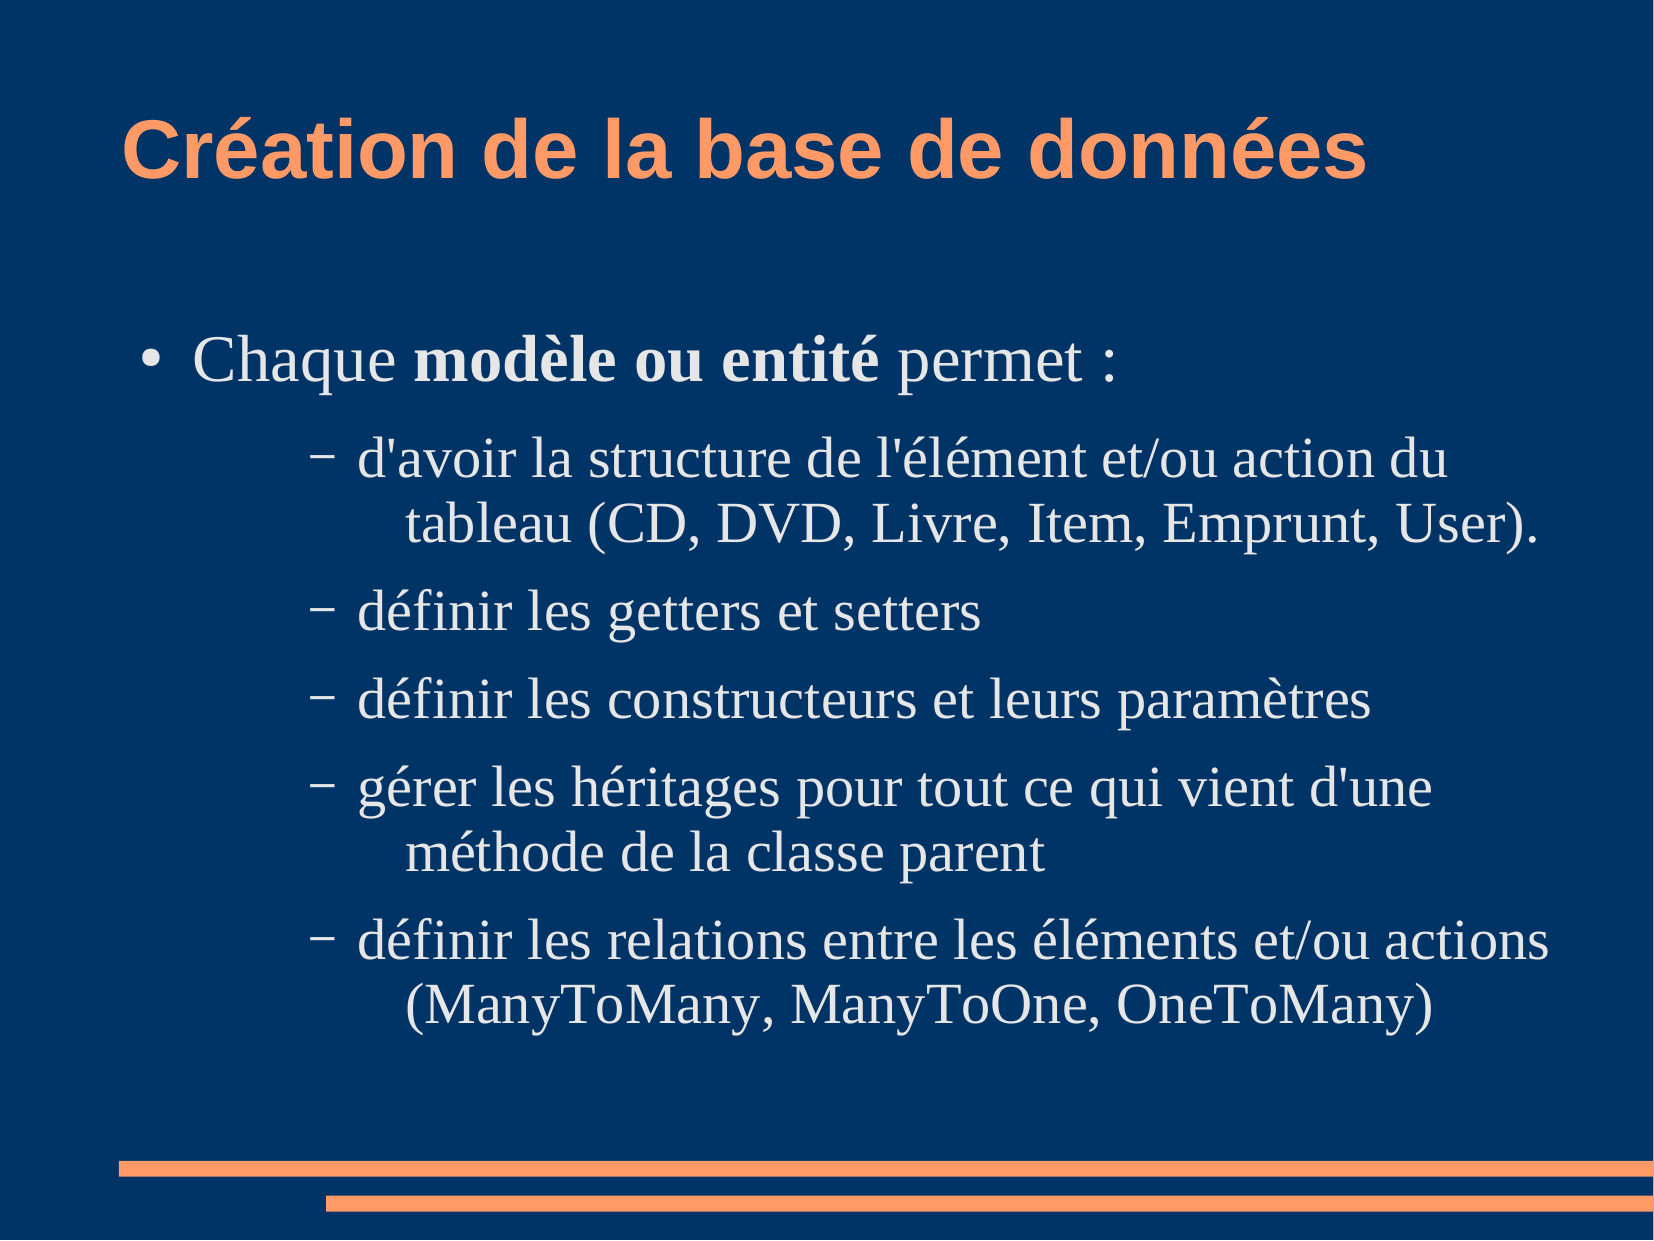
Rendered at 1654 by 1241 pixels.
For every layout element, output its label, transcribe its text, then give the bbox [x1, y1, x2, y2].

list Chaque modèle ou entité permet : d'avoir la structure de l'élément et/ou action du tableau (CD, DVD, Livre, Item, Emprunt, User). définir les getters et setters définir les constructeurs et leurs paramètres gérer les héritages pour tout ce qui vient d'une méthode de la classe parent définir les relations entre les éléments et/ou actions (ManyToMany, ManyToOne, OneToMany) [121, 322, 1561, 1132]
title Création de la base de données [121, 46, 1534, 254]
